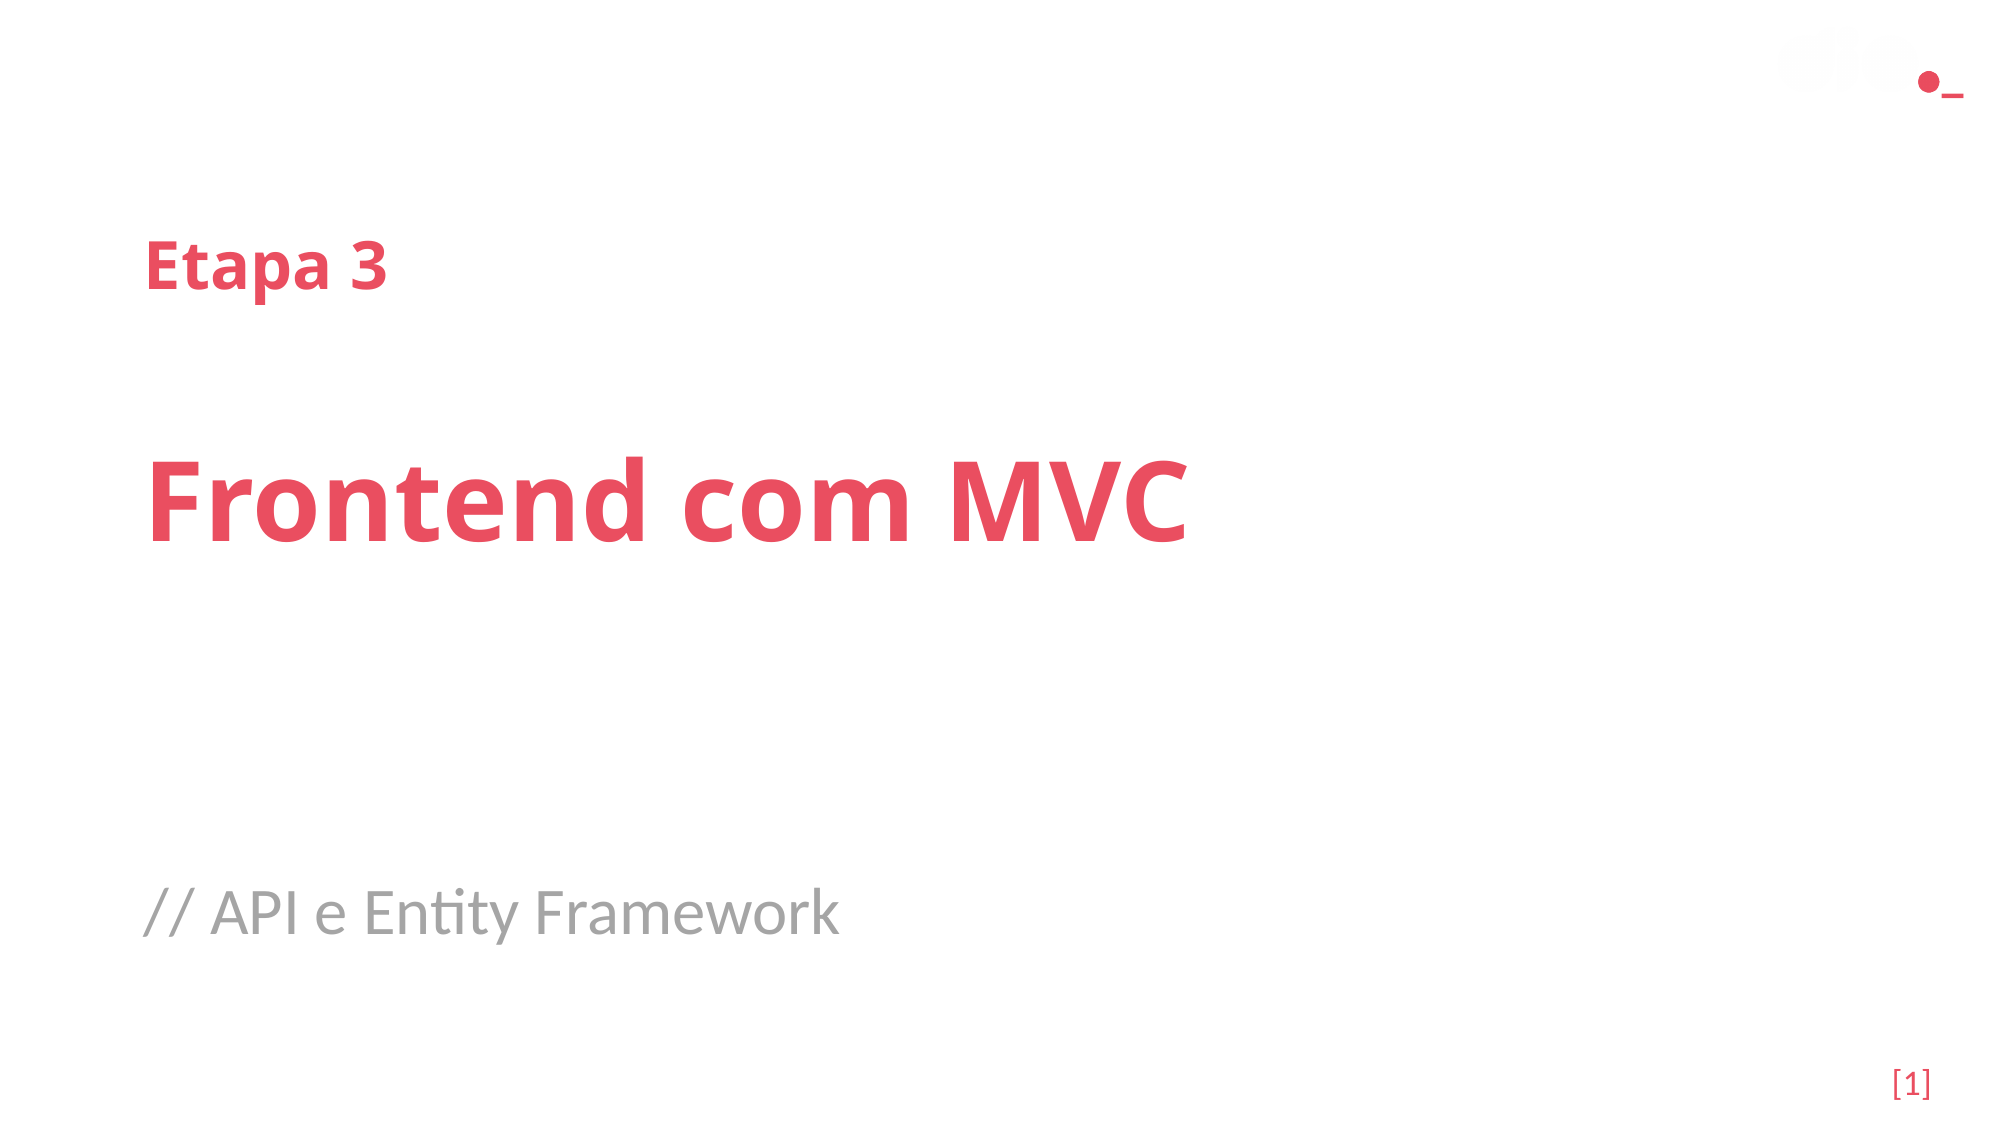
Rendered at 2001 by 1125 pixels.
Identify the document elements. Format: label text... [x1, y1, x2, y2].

text_box // API e Entity Framework [123, 847, 1745, 935]
text_box Frontend com MVC [123, 390, 1745, 744]
picture [1777, 26, 1964, 99]
text_box Etapa 3 [123, 190, 1745, 297]
slide_number [1] [1871, 1038, 1992, 1125]
